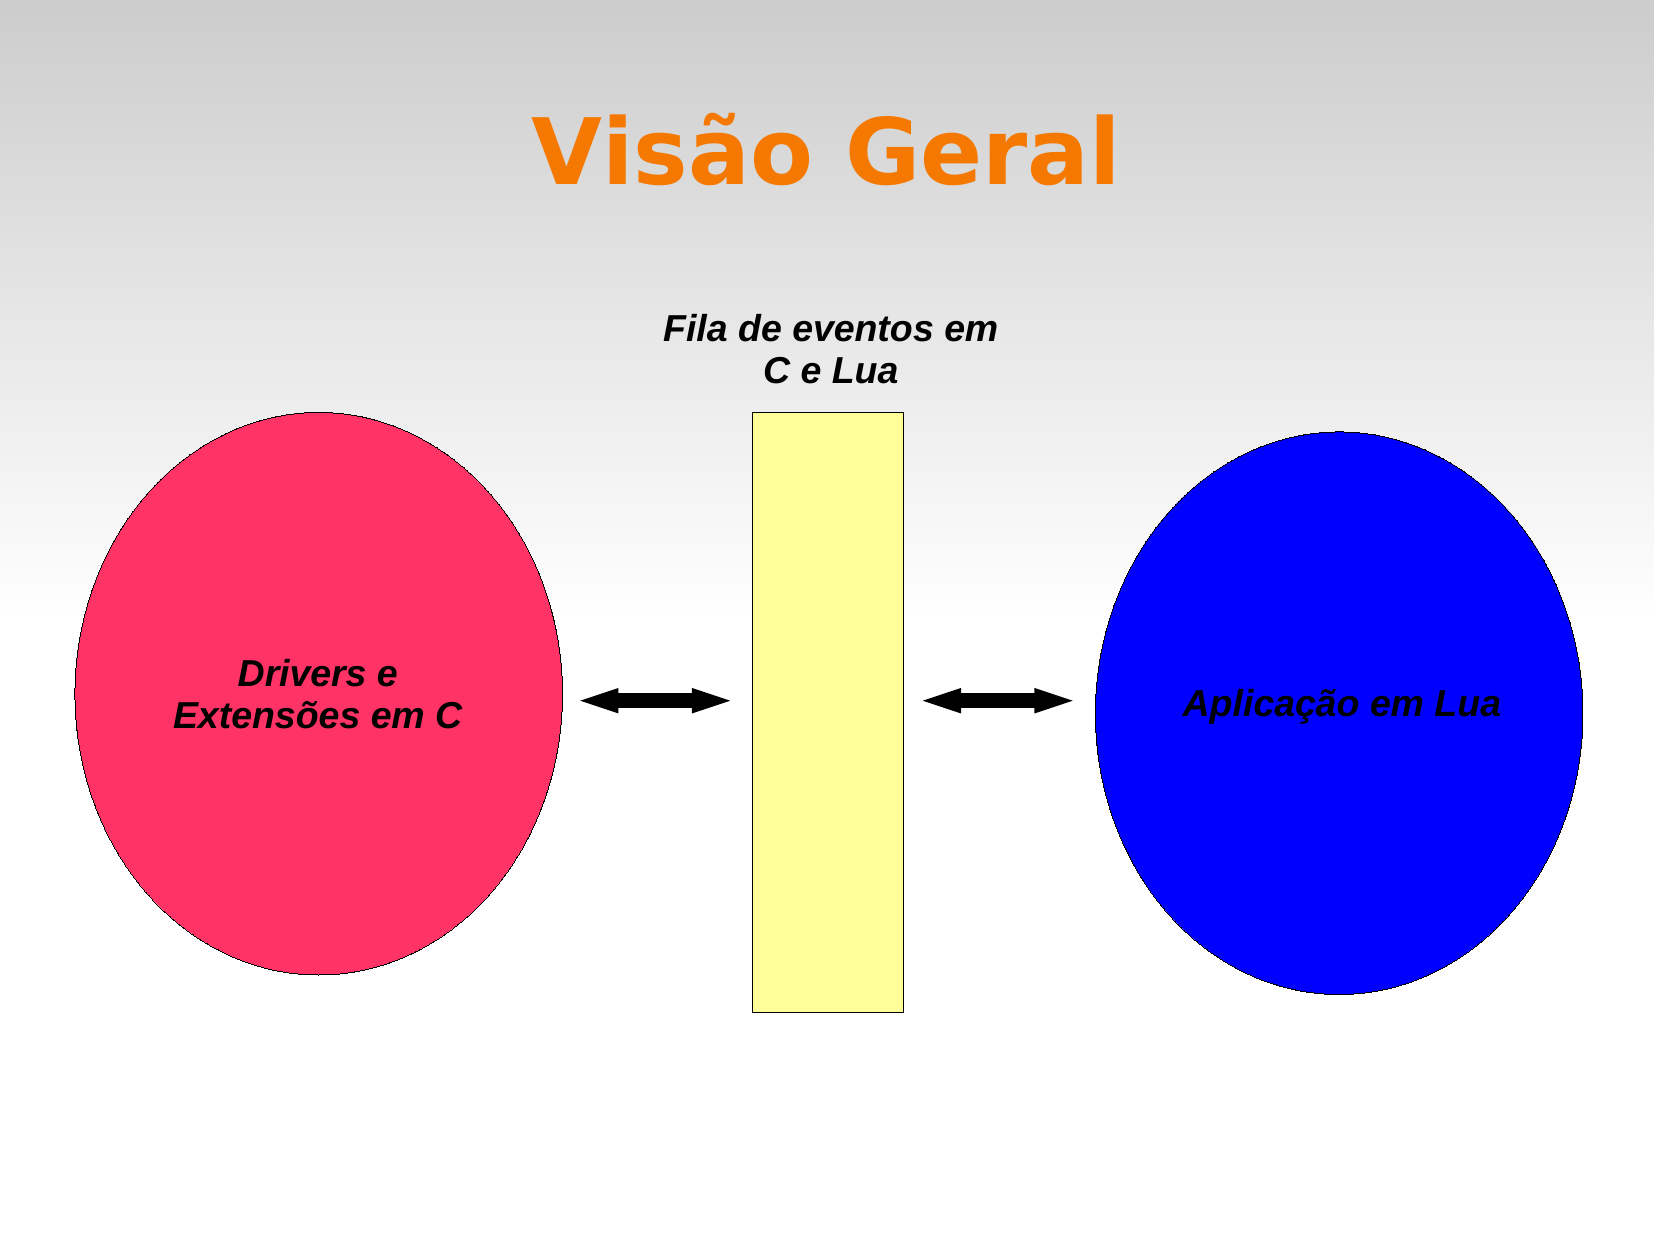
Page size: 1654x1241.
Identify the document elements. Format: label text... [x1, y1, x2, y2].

title Visão Geral [82, 49, 1571, 257]
text_box Drivers e Extensões em C [130, 645, 506, 744]
text_box [1095, 431, 1583, 995]
text_box Aplicação em Lua [1154, 675, 1530, 732]
text_box [752, 412, 904, 1013]
text_box [74, 412, 563, 976]
text_box Fila de eventos em C e Lua [643, 300, 1019, 399]
